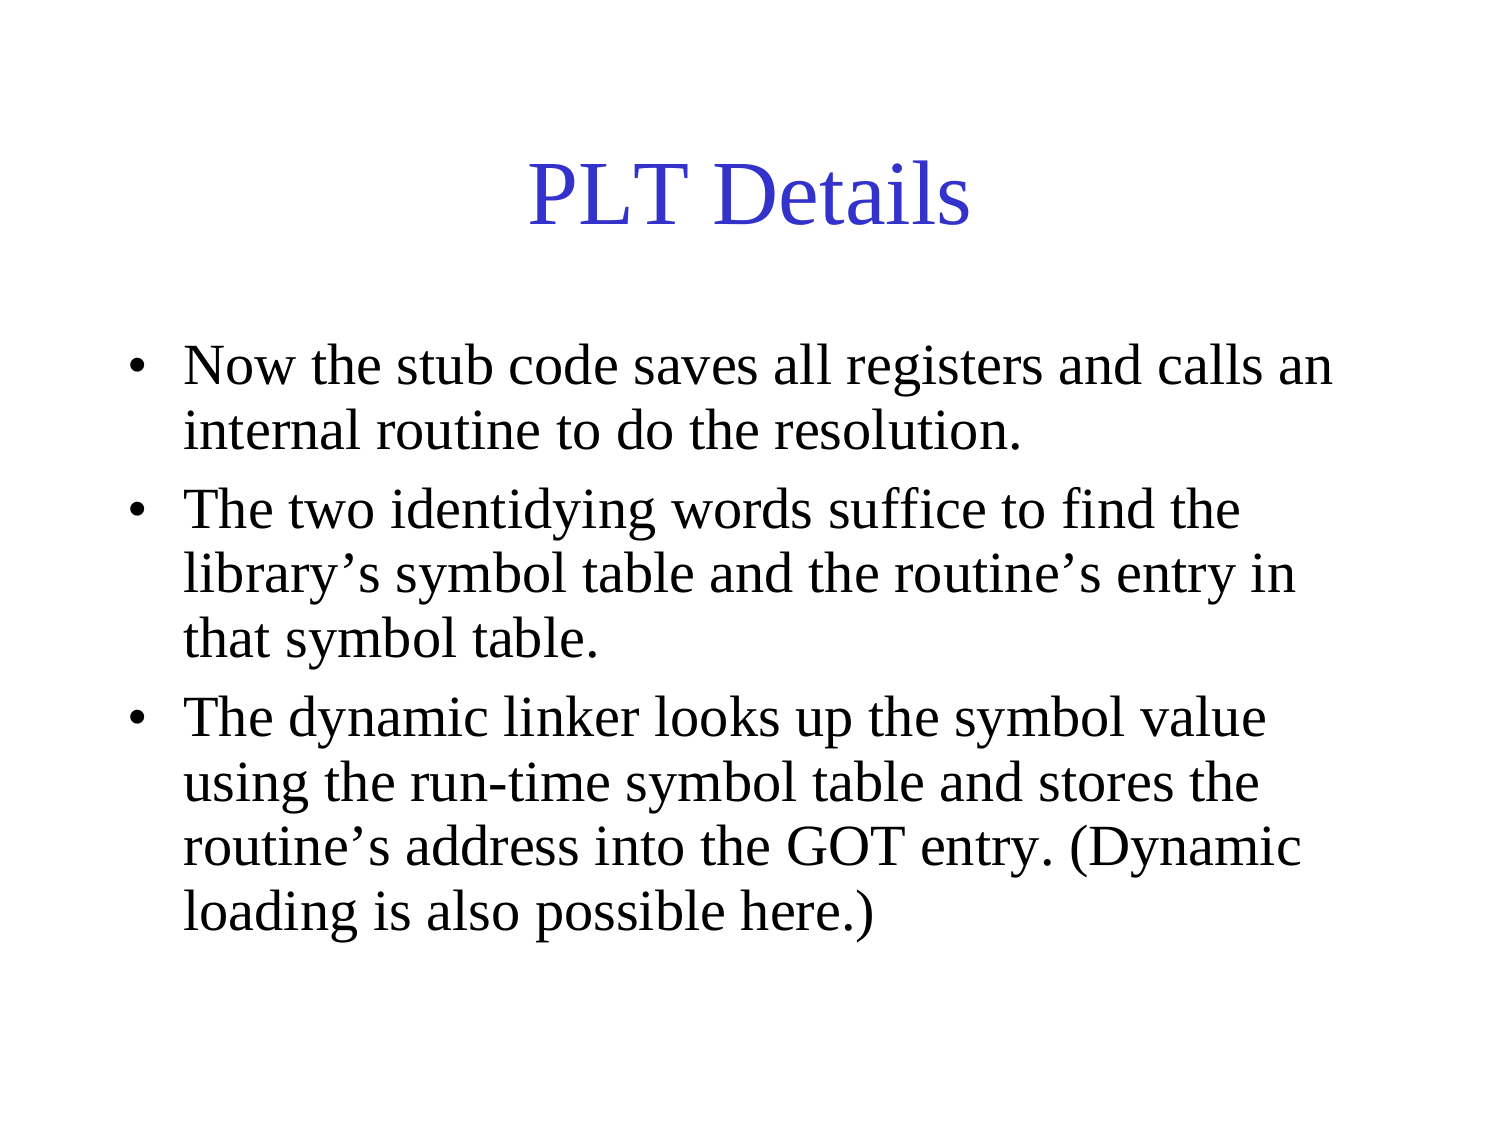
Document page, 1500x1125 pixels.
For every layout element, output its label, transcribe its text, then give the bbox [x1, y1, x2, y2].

list Now the stub code saves all registers and calls an internal routine to do the resolution. The two identidying words suffice to find the library’s symbol table and the routine’s entry in that symbol table. The dynamic linker looks up the symbol value using the run-time symbol table and stores the routine’s address into the GOT entry. (Dynamic loading is also possible here.) [112, 324, 1388, 1001]
title PLT Details [112, 99, 1388, 288]
